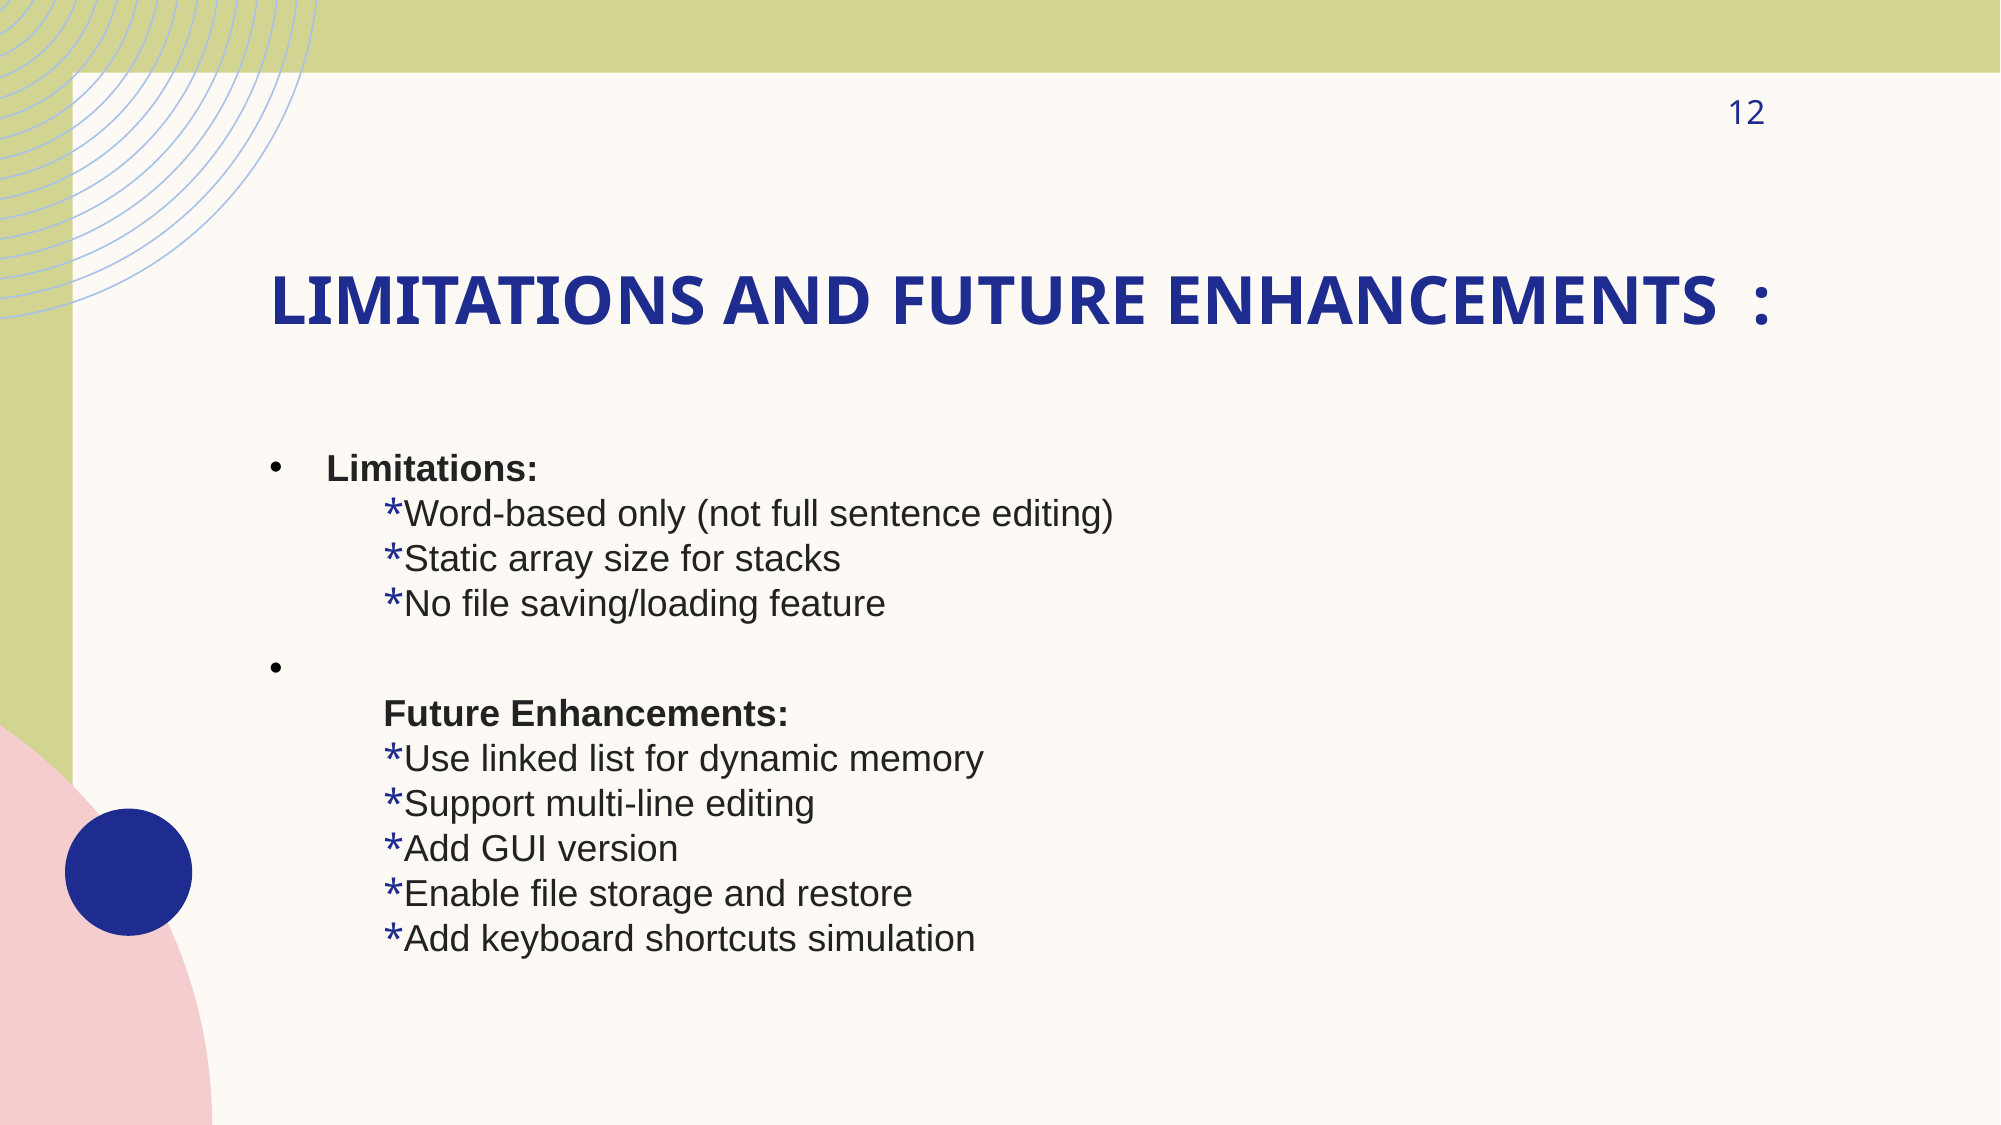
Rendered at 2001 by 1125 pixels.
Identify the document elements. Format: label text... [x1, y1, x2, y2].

slide_number 12 [1712, 75, 1875, 153]
list Limitations: *Word-based only (not full sentence editing) *Static array size for stacks *No file saving/loading feature Future Enhancements: *Use linked list for dynamic memory *Support multi-line editing *Add GUI version *Enable file storage and restore *Add keyboard shortcuts simulation [254, 377, 1826, 1028]
title LIMITATIONS AND FUTURE ENHANCEMENTS : [254, 173, 1875, 338]
